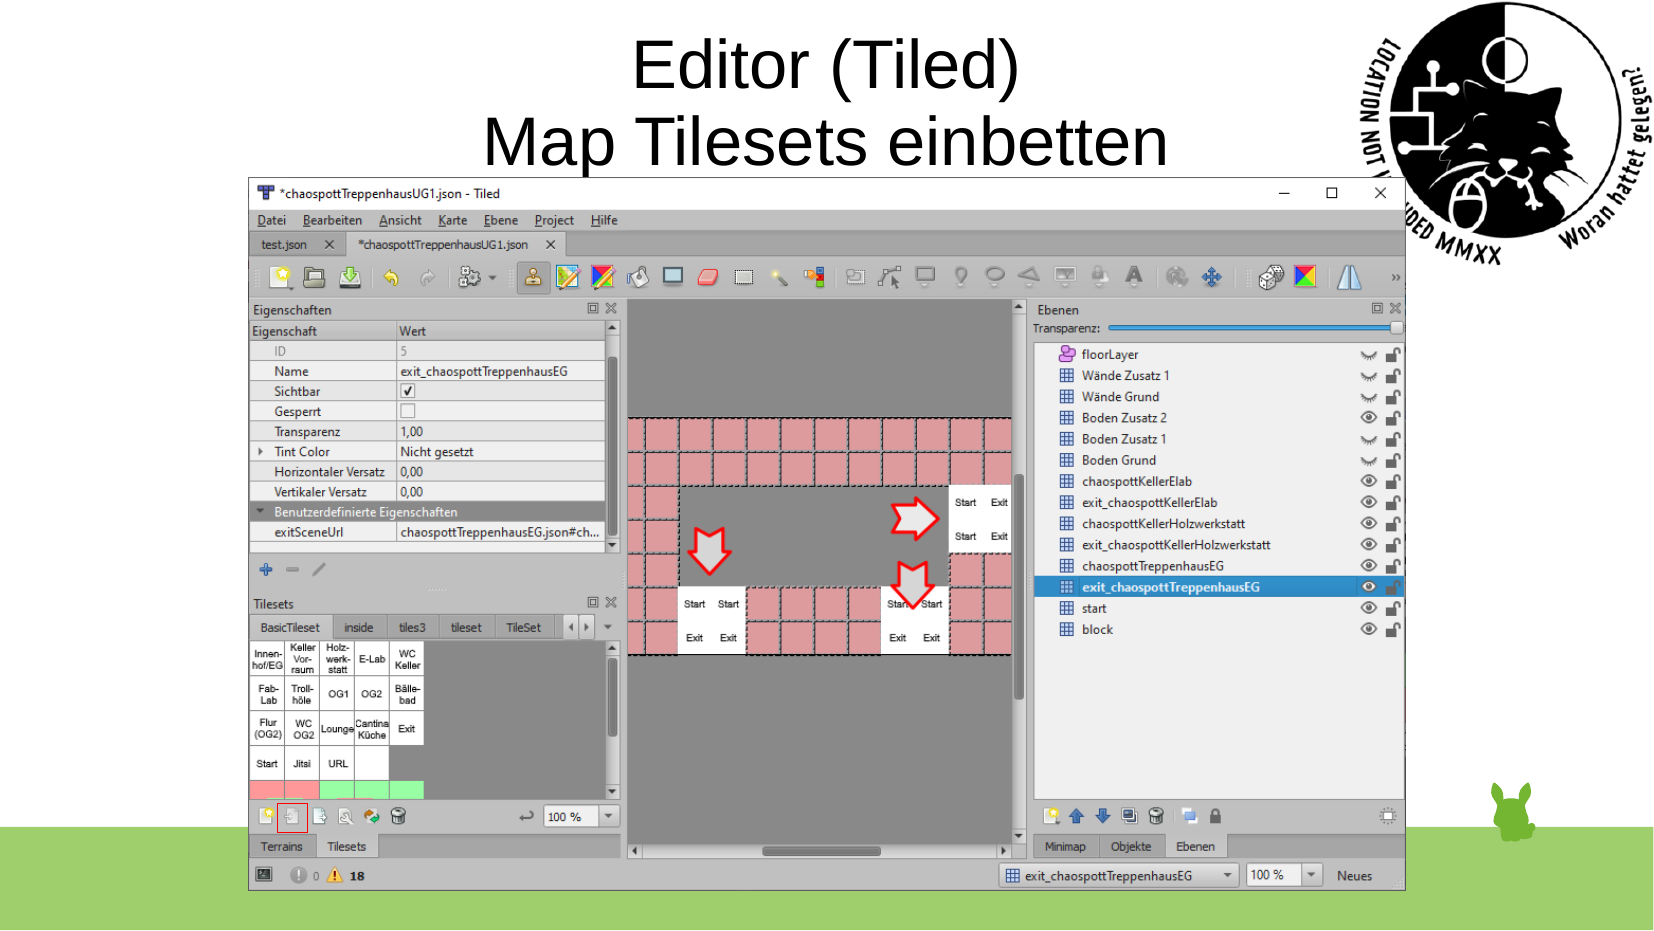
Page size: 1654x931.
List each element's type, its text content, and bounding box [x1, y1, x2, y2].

picture [248, 0, 1654, 891]
title Editor (Tiled) Map Tilesets einbetten [88, 26, 1565, 181]
